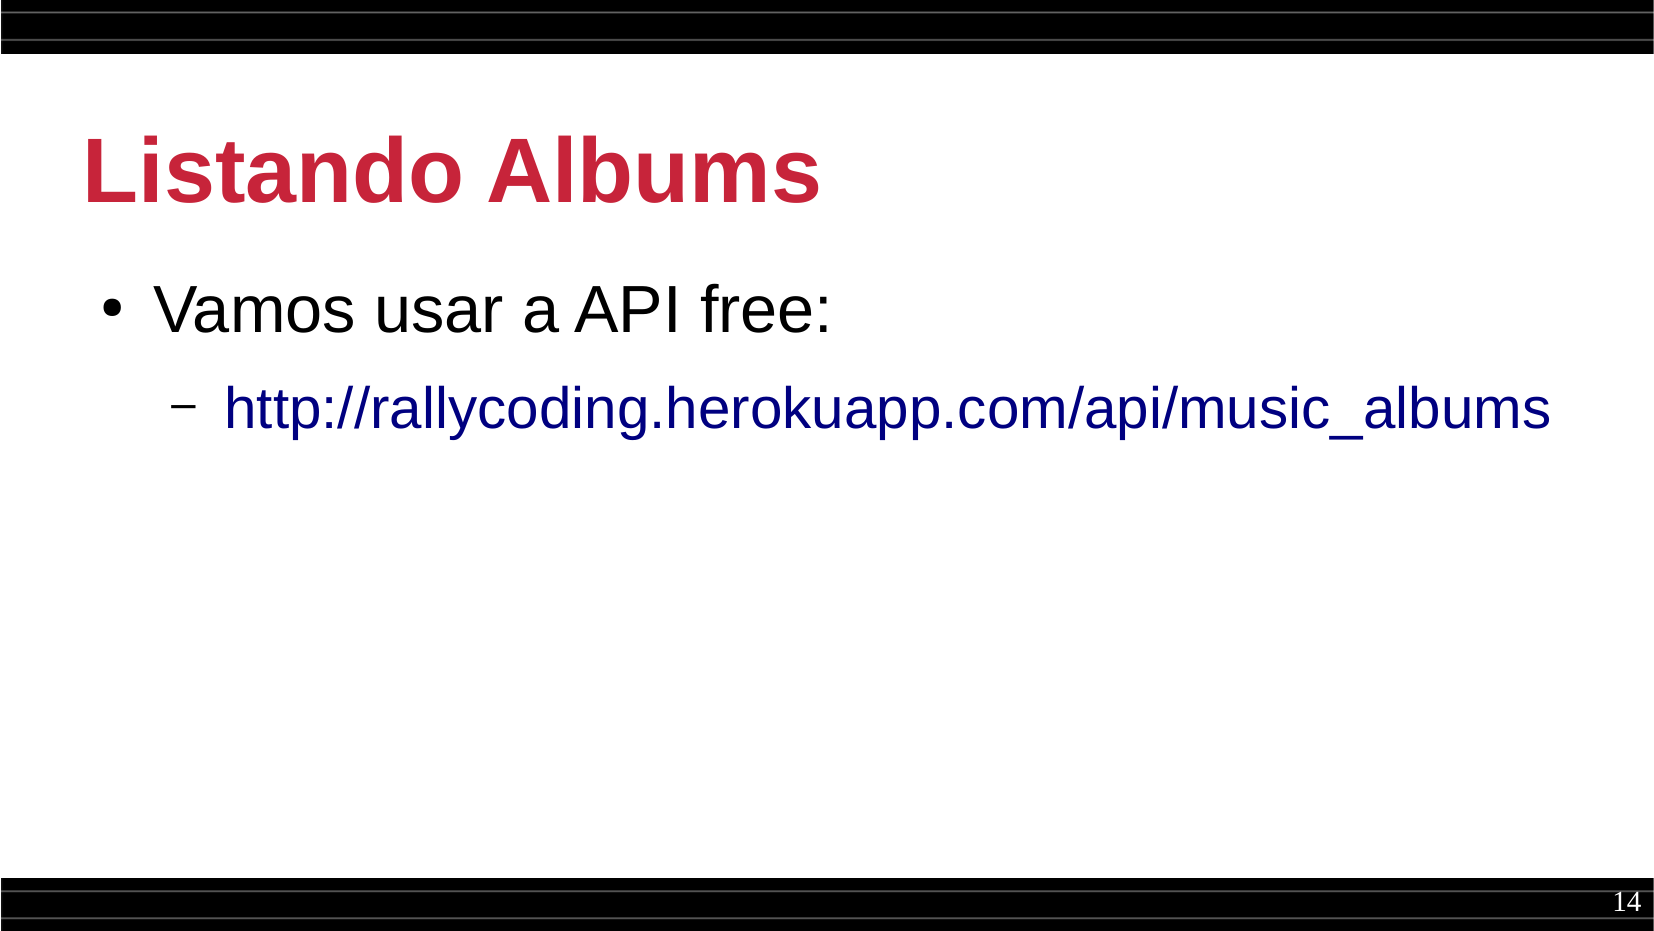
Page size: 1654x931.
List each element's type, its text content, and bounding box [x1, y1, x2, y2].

picture [1, 0, 1654, 54]
list Vamos usar a API free: http://rallycoding.herokuapp.com/api/music_albums [82, 271, 1571, 758]
picture [1, 878, 1654, 931]
title Listando Albums [82, 92, 1571, 249]
